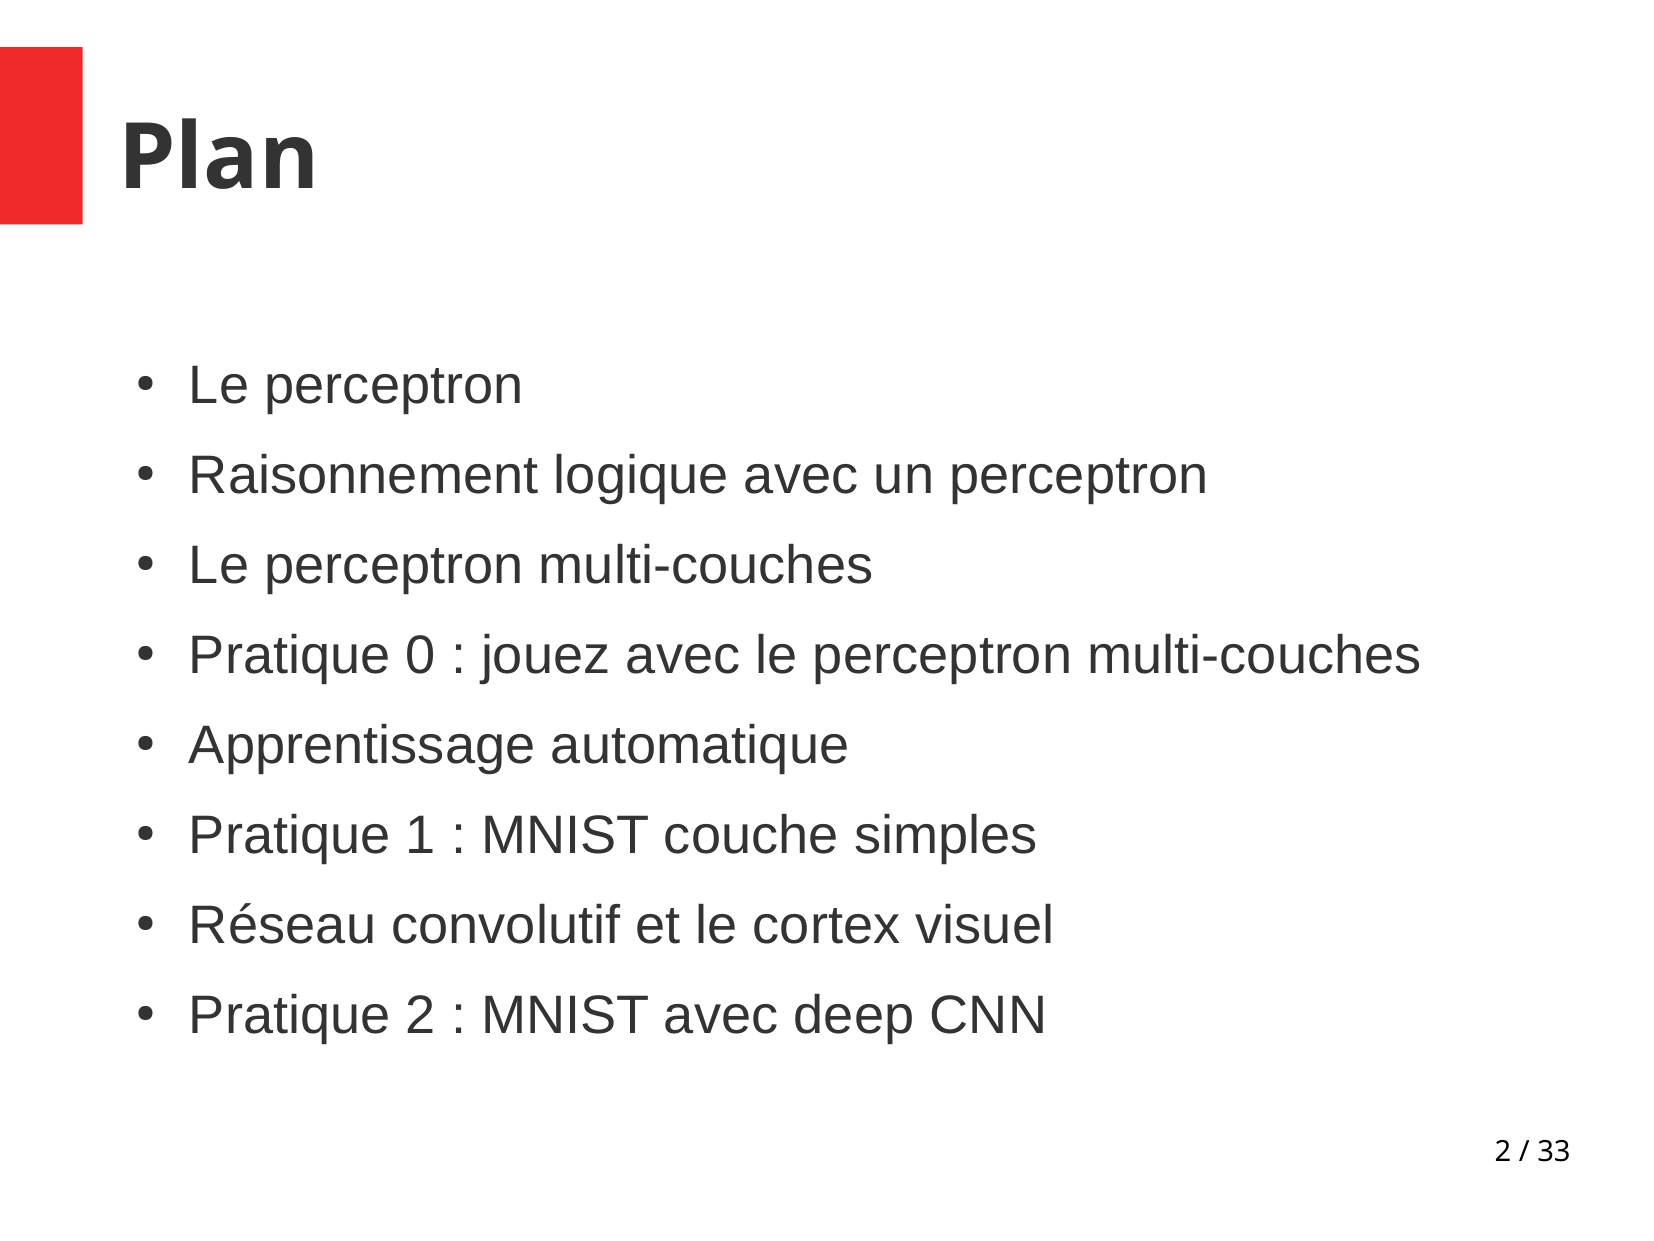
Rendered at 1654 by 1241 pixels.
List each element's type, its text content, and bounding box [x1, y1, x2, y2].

list Le perceptron Raisonnement logique avec un perceptron Le perceptron multi-couches Pratique 0 : jouez avec le perceptron multi-couches Apprentissage automatique Pratique 1 : MNIST couche simples Réseau convolutif et le cortex visuel Pratique 2 : MNIST avec deep CNN [118, 354, 1536, 1074]
title Plan [118, 49, 1571, 257]
